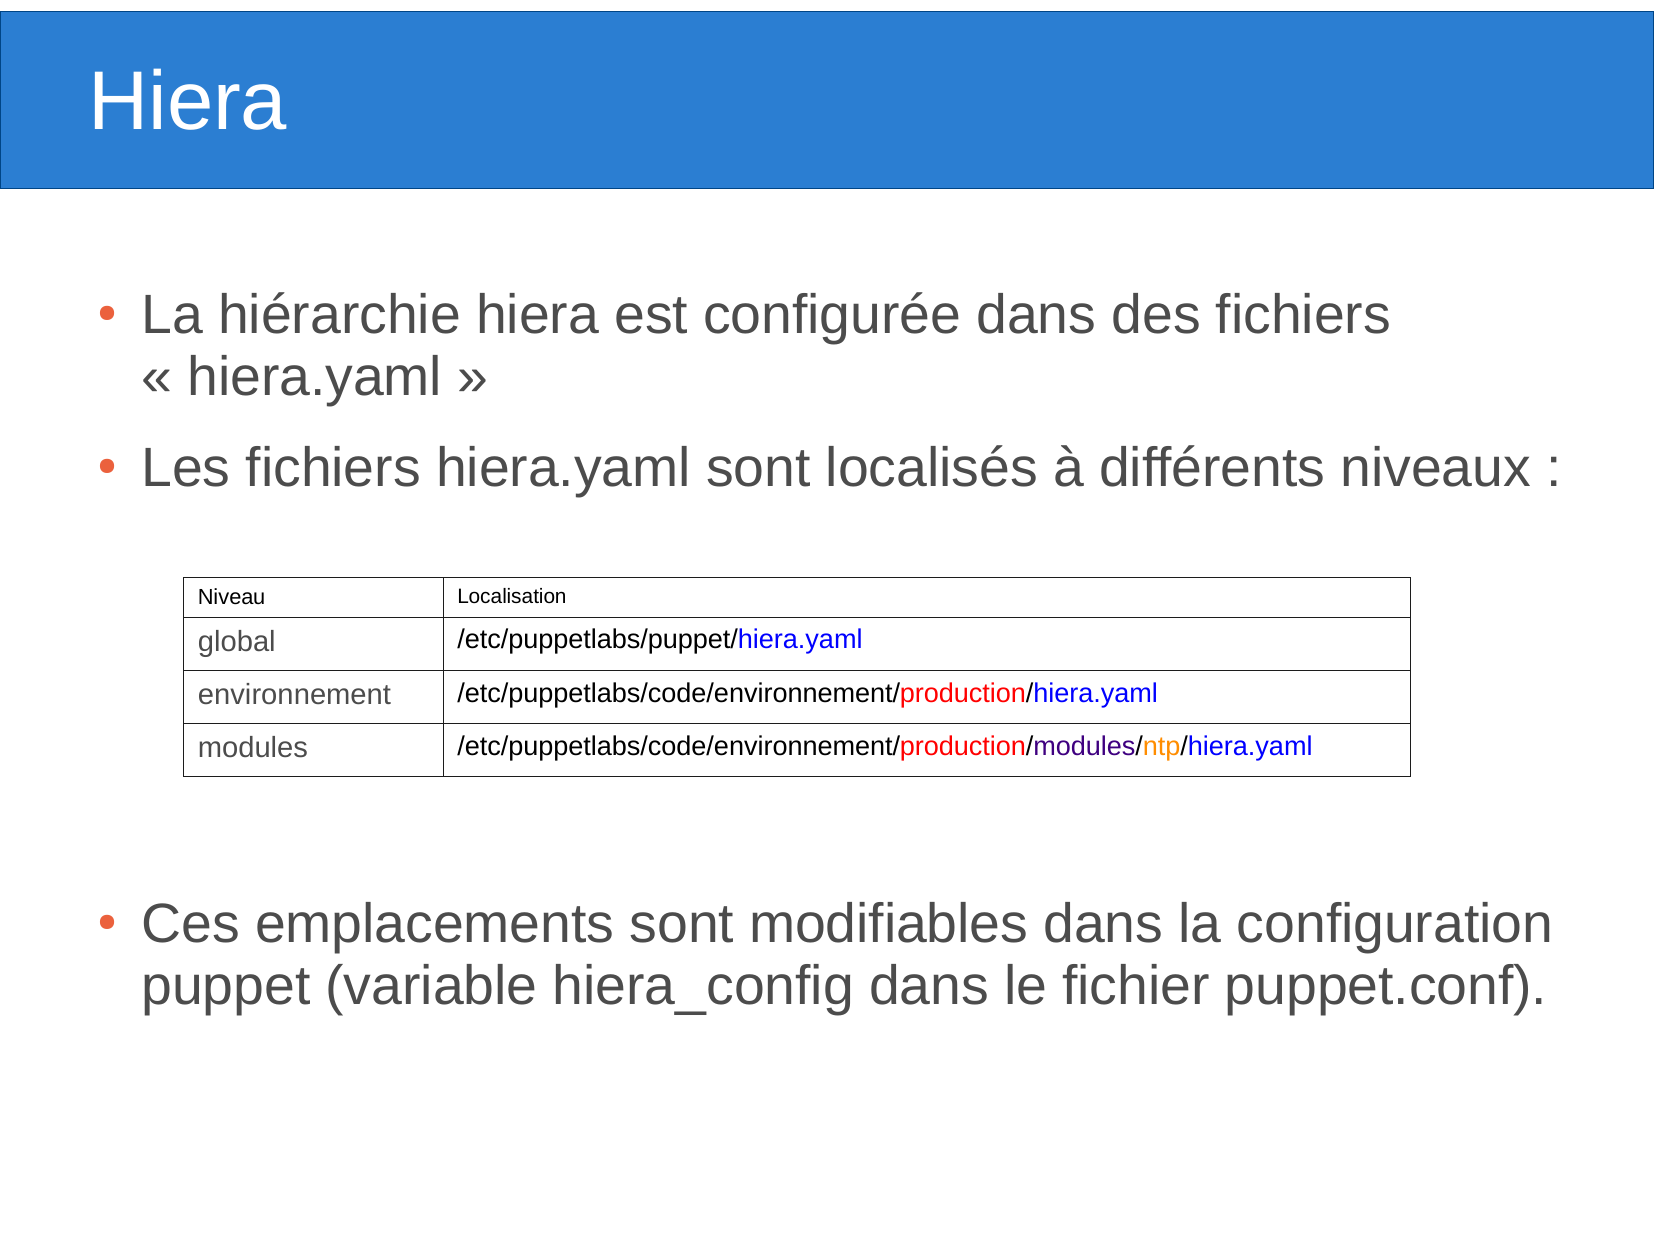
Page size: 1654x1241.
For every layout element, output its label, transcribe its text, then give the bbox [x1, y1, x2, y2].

table_header Niveau [184, 578, 443, 617]
title Hiera [0, 11, 1654, 189]
table_cell modules [184, 724, 443, 756]
table_cell /etc/puppetlabs/code/environnement/production/hiera.yaml [444, 671, 1410, 723]
list La hiérarchie hiera est configurée dans des fichiers « hiera.yaml » Les fichiers hiera.yaml sont localisés à différents niveaux : Ces emplacements sont modifiables dans la configuration puppet (variable hiera_config dans le fichier puppet.conf). [82, 283, 1583, 1146]
table_cell /etc/puppetlabs/puppet/hiera.yaml [444, 618, 1410, 670]
table_cell environnement [184, 671, 443, 723]
text_box [82, 756, 1441, 827]
table_cell global [184, 618, 443, 670]
table_cell /etc/puppetlabs/code/environnement/production/modules/ntp/hiera.yaml [444, 724, 1410, 756]
table_header Localisation [444, 578, 1410, 617]
